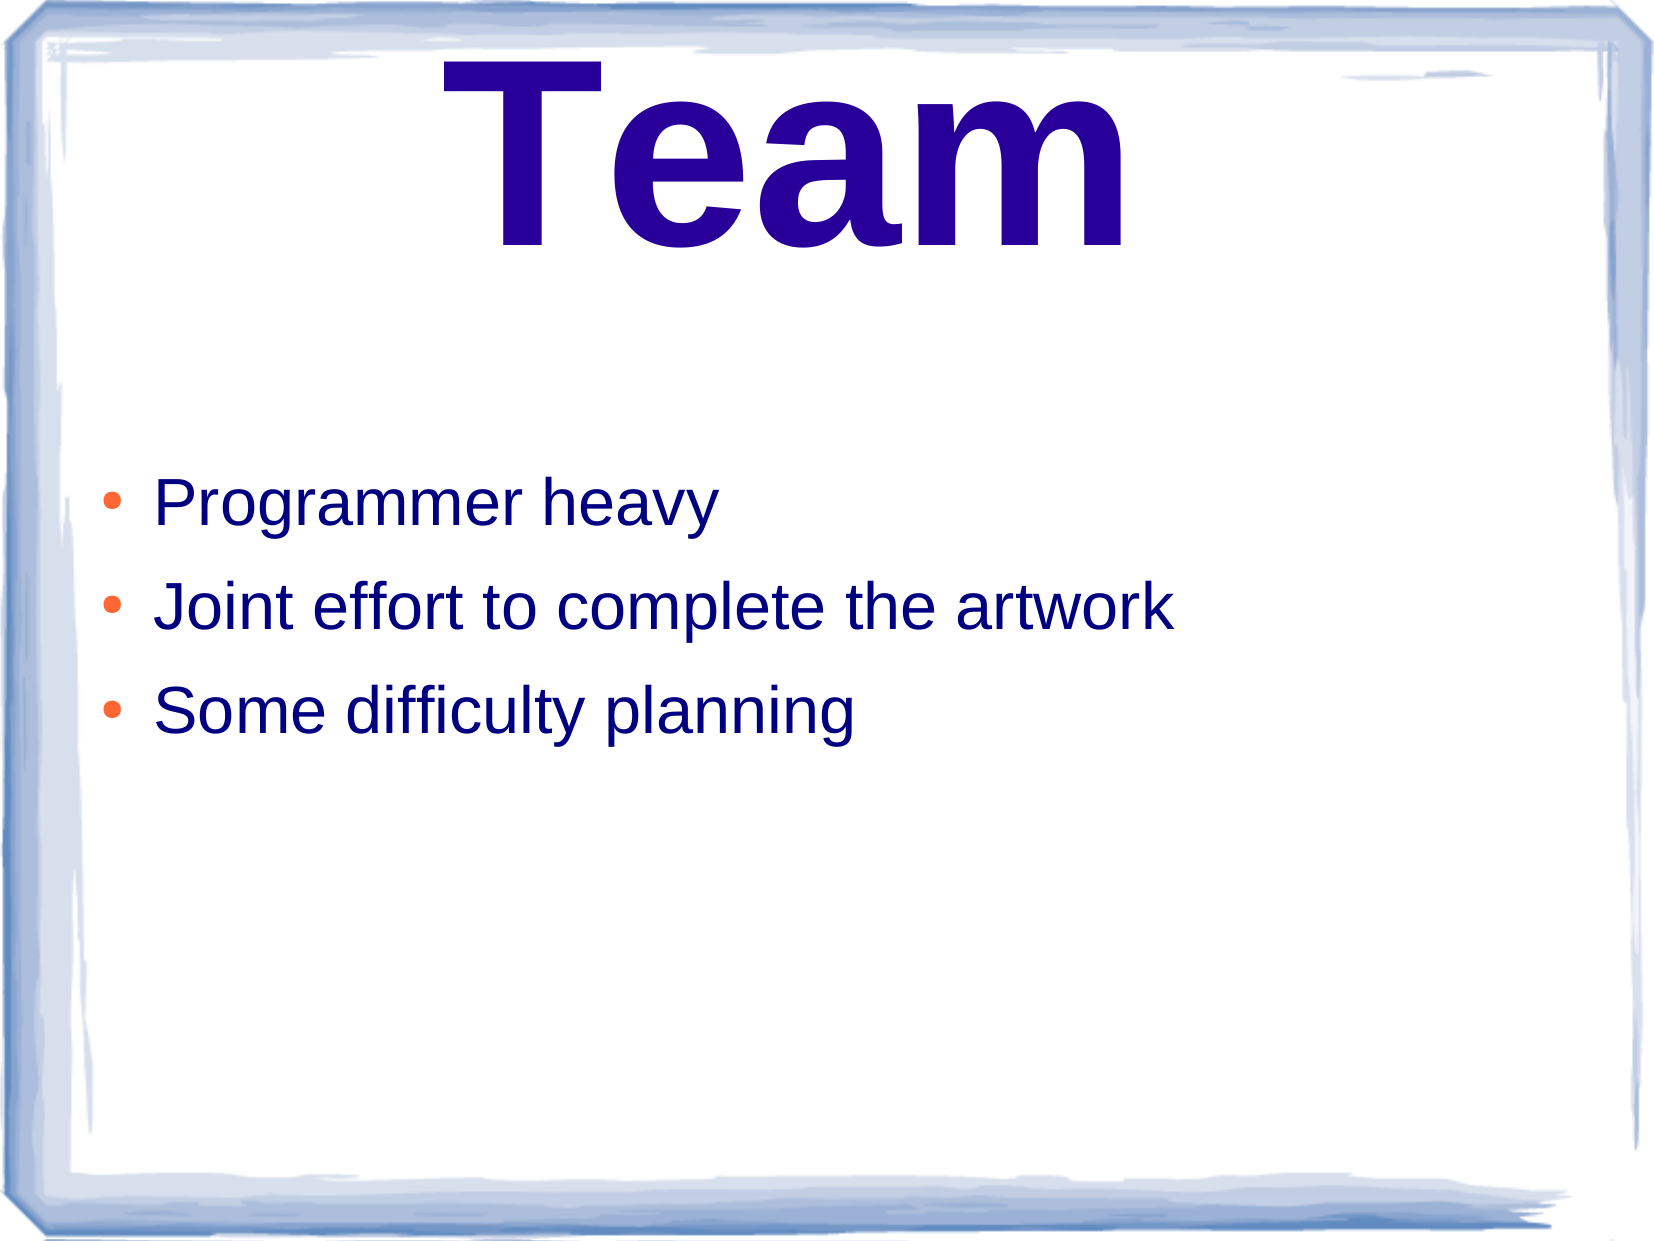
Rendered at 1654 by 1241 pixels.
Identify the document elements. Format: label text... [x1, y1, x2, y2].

title Team [82, 3, 1571, 303]
picture [0, 0, 1654, 1241]
list Programmer heavy Joint effort to complete the artwork Some difficulty planning [82, 465, 1538, 1185]
